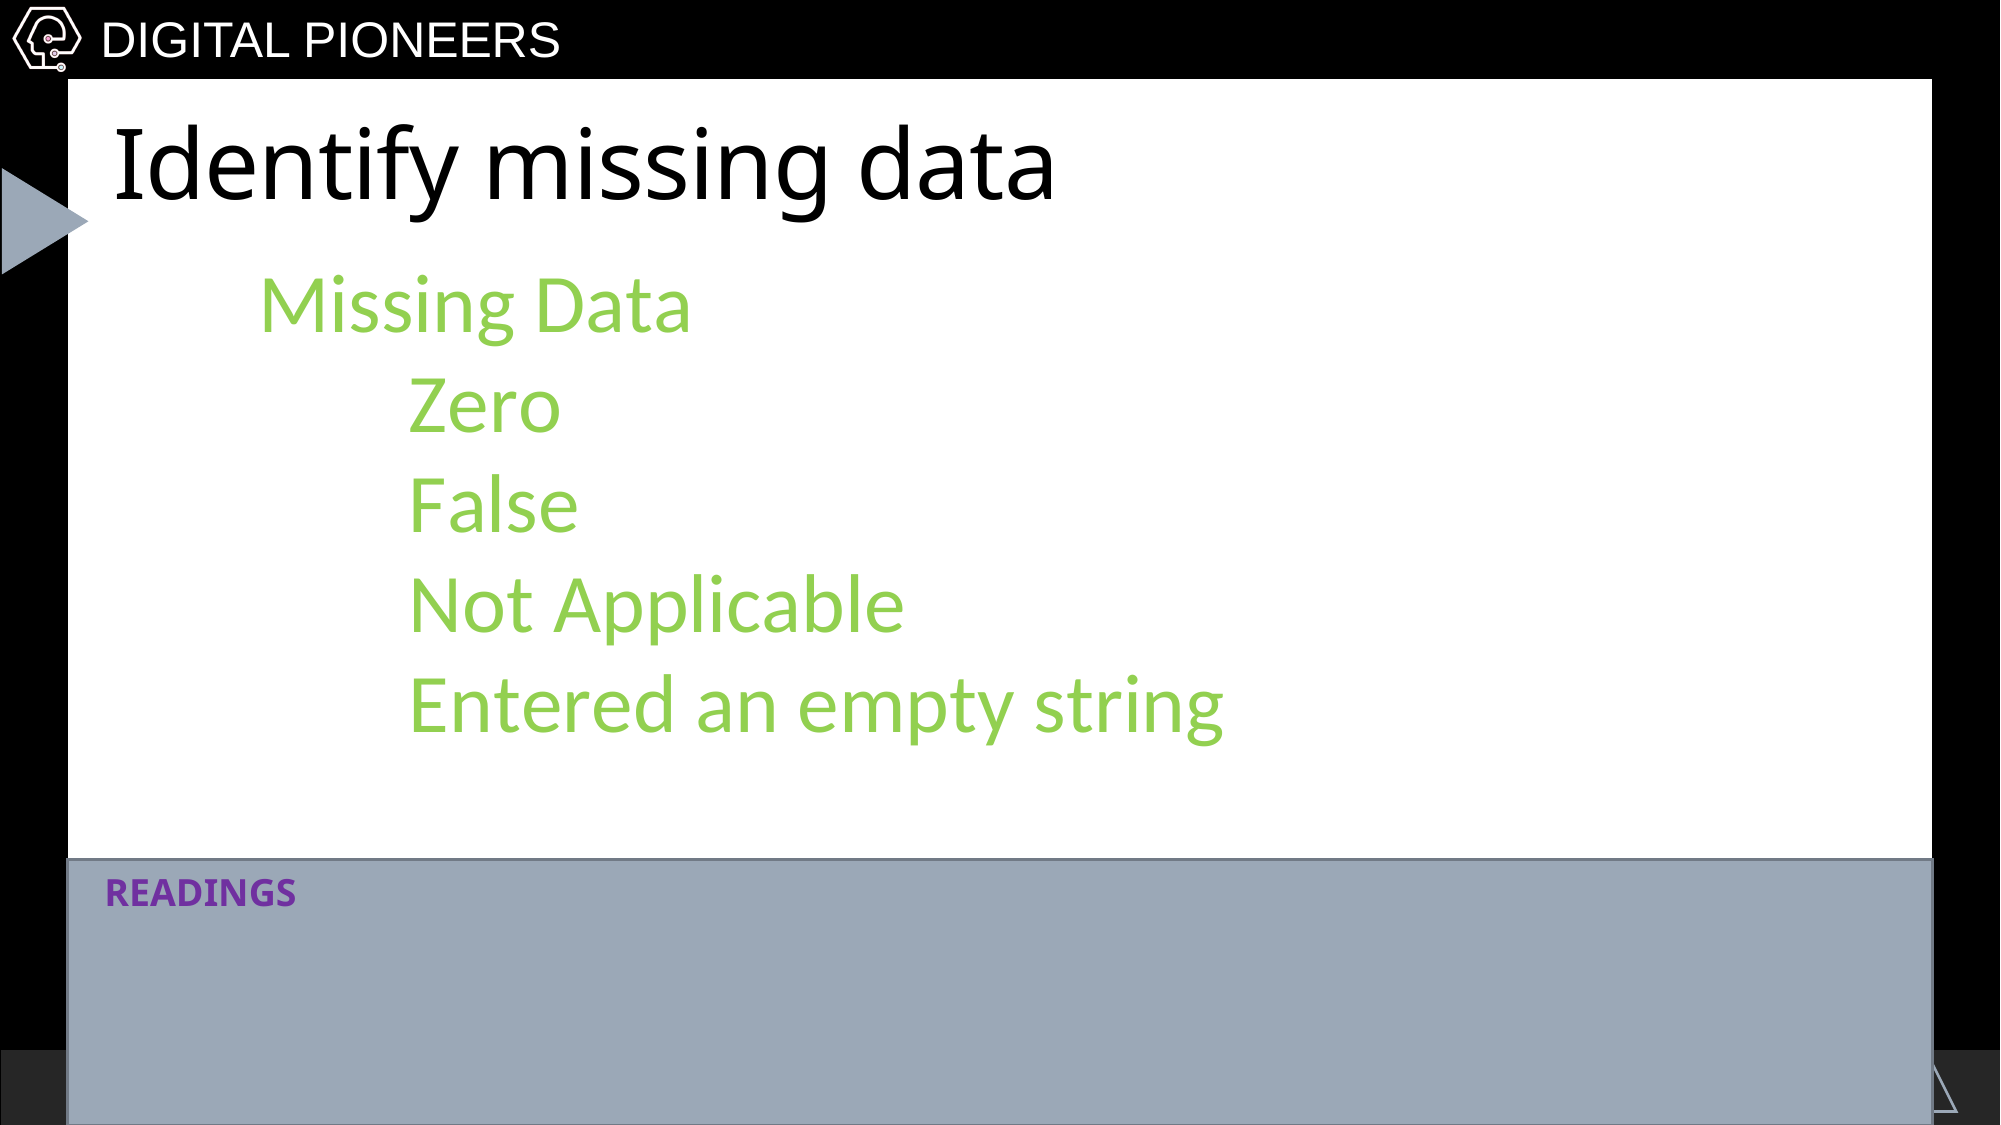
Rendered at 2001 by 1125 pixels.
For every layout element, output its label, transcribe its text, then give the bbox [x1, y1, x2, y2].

text_box [68, 860, 1933, 1125]
title Identify missing data [98, 93, 1813, 243]
text_box Missing Data Zero False Not Applicable Entered an empty string [150, 242, 1749, 864]
text_box DIGITAL PIONEERS [85, 0, 596, 76]
text_box READINGS [89, 861, 326, 922]
picture [7, 5, 85, 73]
